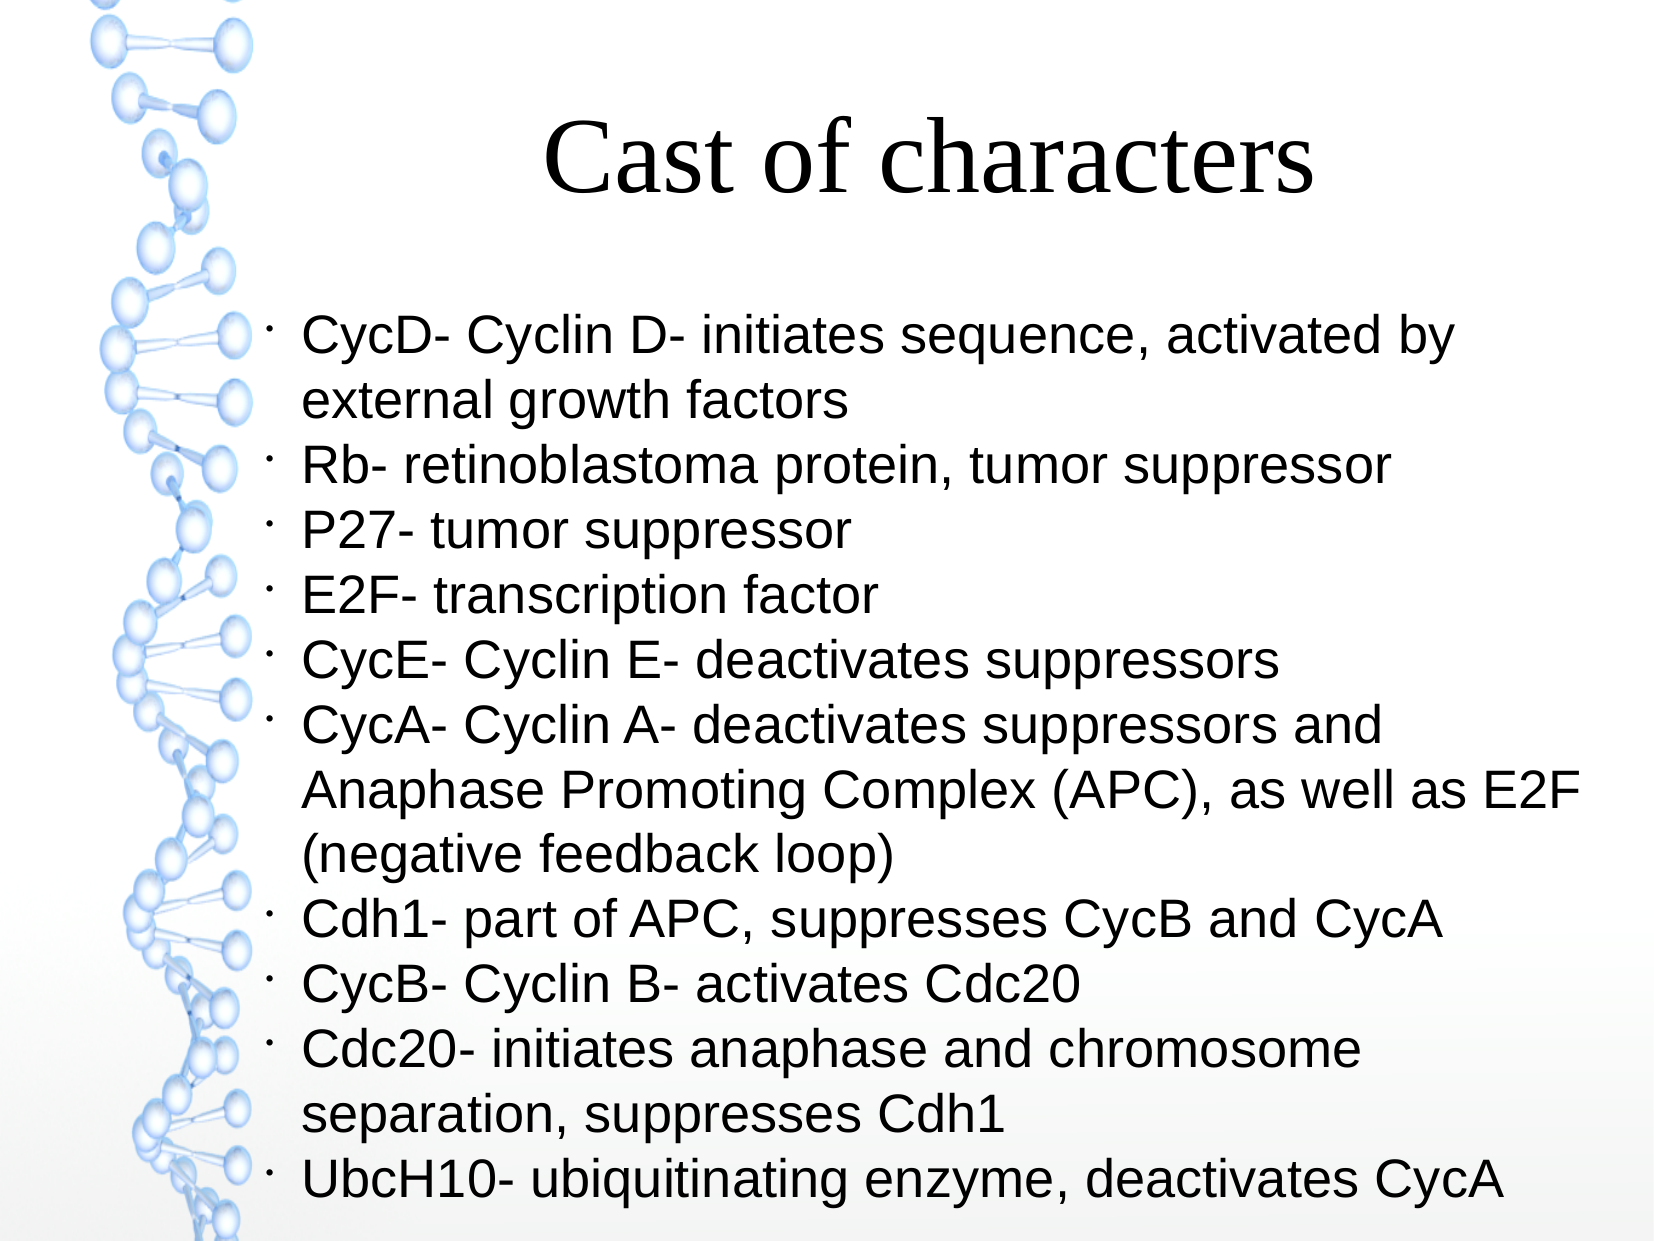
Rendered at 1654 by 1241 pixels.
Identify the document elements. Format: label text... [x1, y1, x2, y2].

picture [0, 0, 1654, 1241]
text_box CycD- Cyclin D- initiates sequence, activated by external growth factors Rb- retinoblastoma protein, tumor suppressor P27- tumor suppressor E2F- transcription factor CycE- Cyclin E- deactivates suppressors CycA- Cyclin A- deactivates suppressors and Anaphase Promoting Complex (APC), as well as E2F (negative feedback loop) Cdh1- part of APC, suppresses CycB and CycA CycB- Cyclin B- activates Cdc20 Cdc20- initiates anaphase and chromosome separation, suppresses Cdh1 UbcH10- ubiquitinating enzyme, deactivates CycA [265, 299, 1595, 1019]
text_box Cast of characters [265, 47, 1595, 252]
